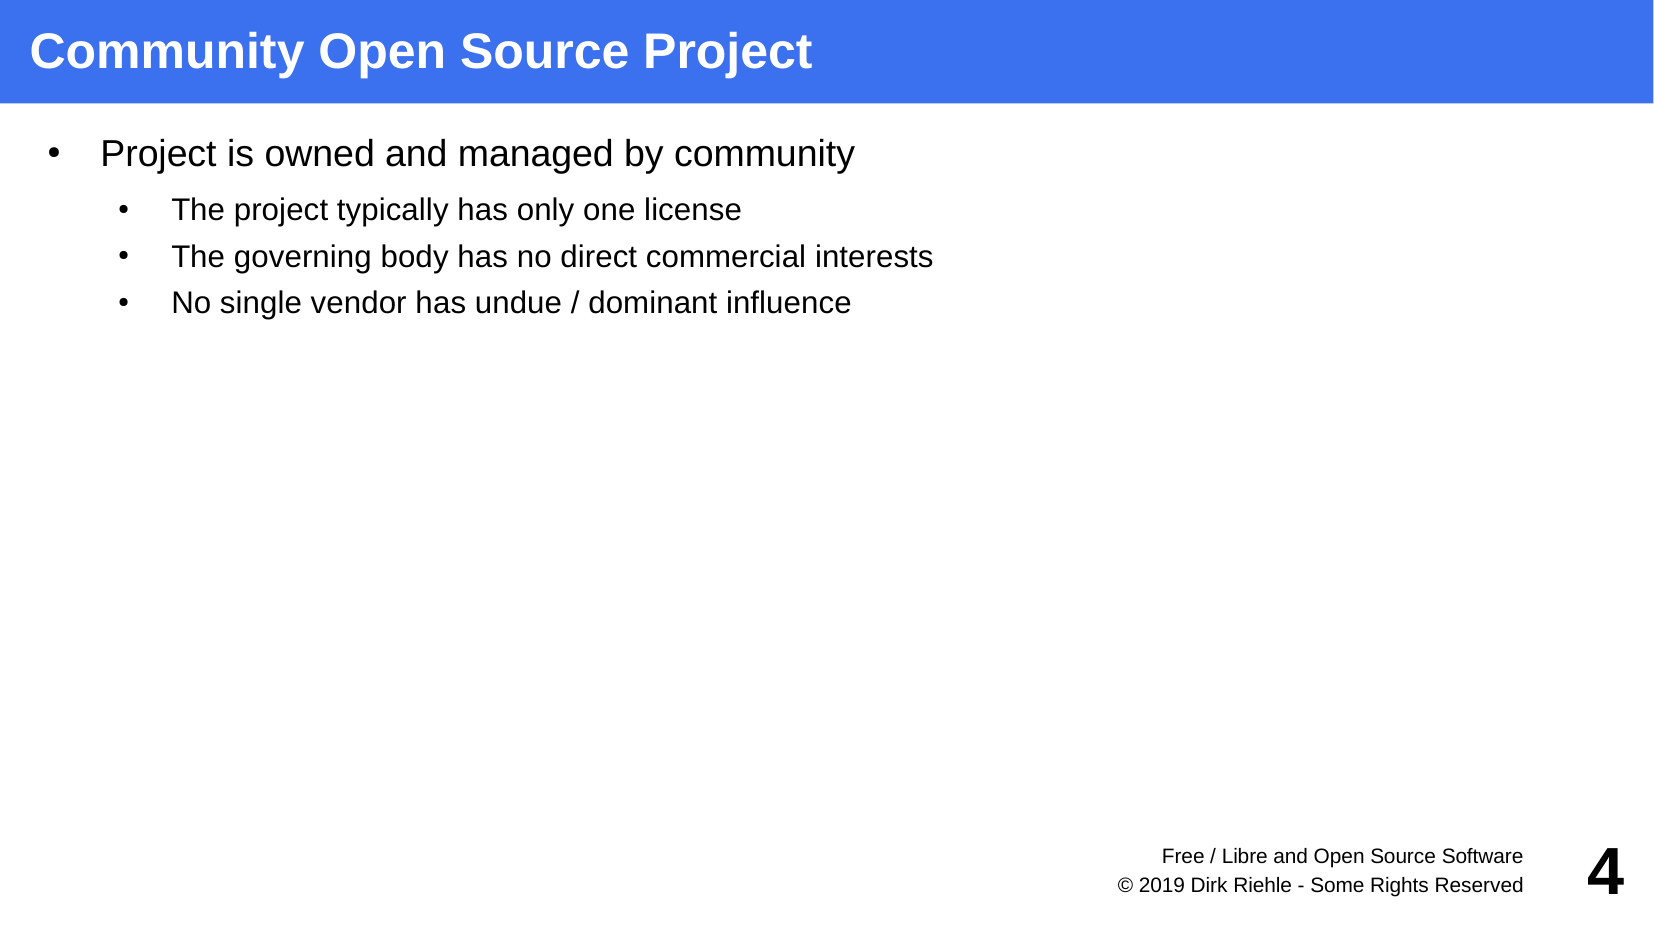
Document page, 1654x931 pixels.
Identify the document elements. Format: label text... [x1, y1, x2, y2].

list Project is owned and managed by community The project typically has only one license The governing body has no direct commercial interests No single vendor has undue / dominant influence [29, 132, 1625, 813]
title Community Open Source Project [0, 0, 1654, 104]
